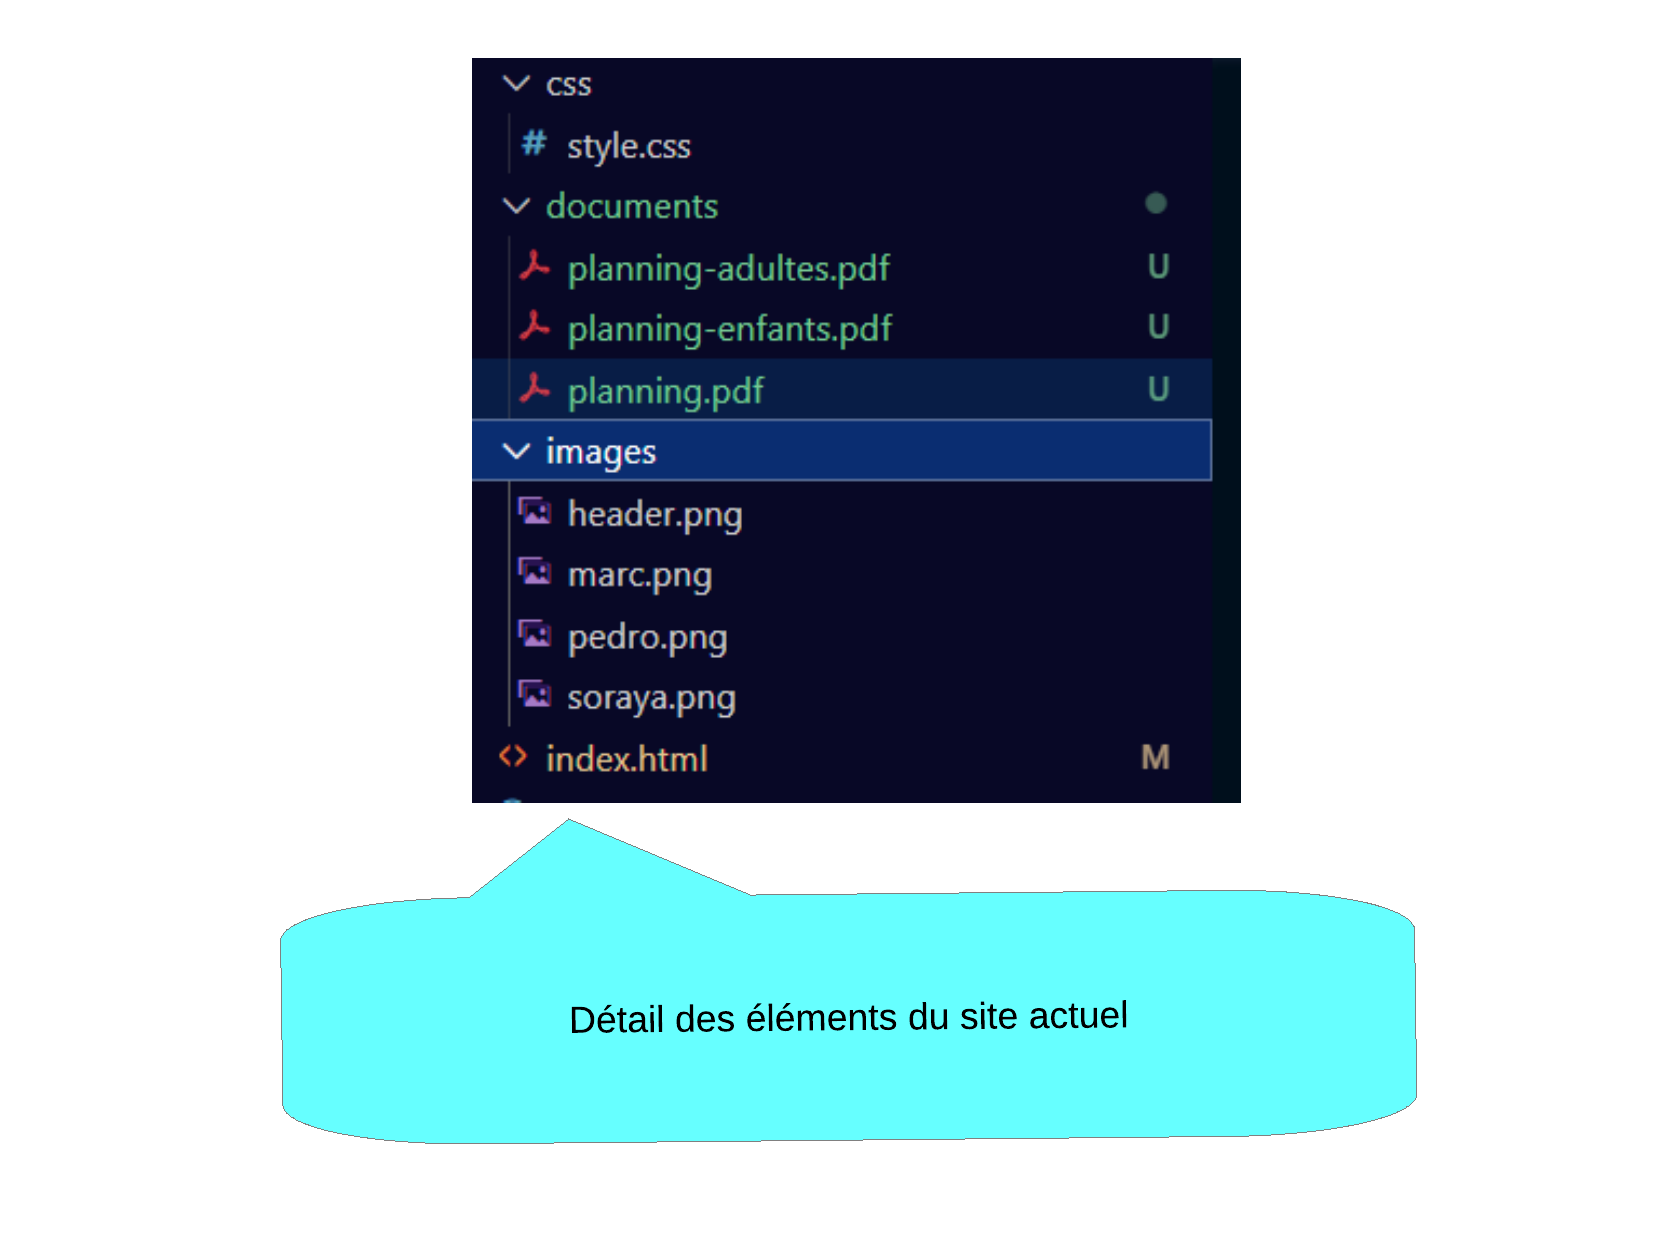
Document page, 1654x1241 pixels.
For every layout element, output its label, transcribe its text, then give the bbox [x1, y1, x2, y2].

text_box Détail des éléments du site actuel [280, 818, 1417, 1144]
picture [472, 58, 1241, 803]
